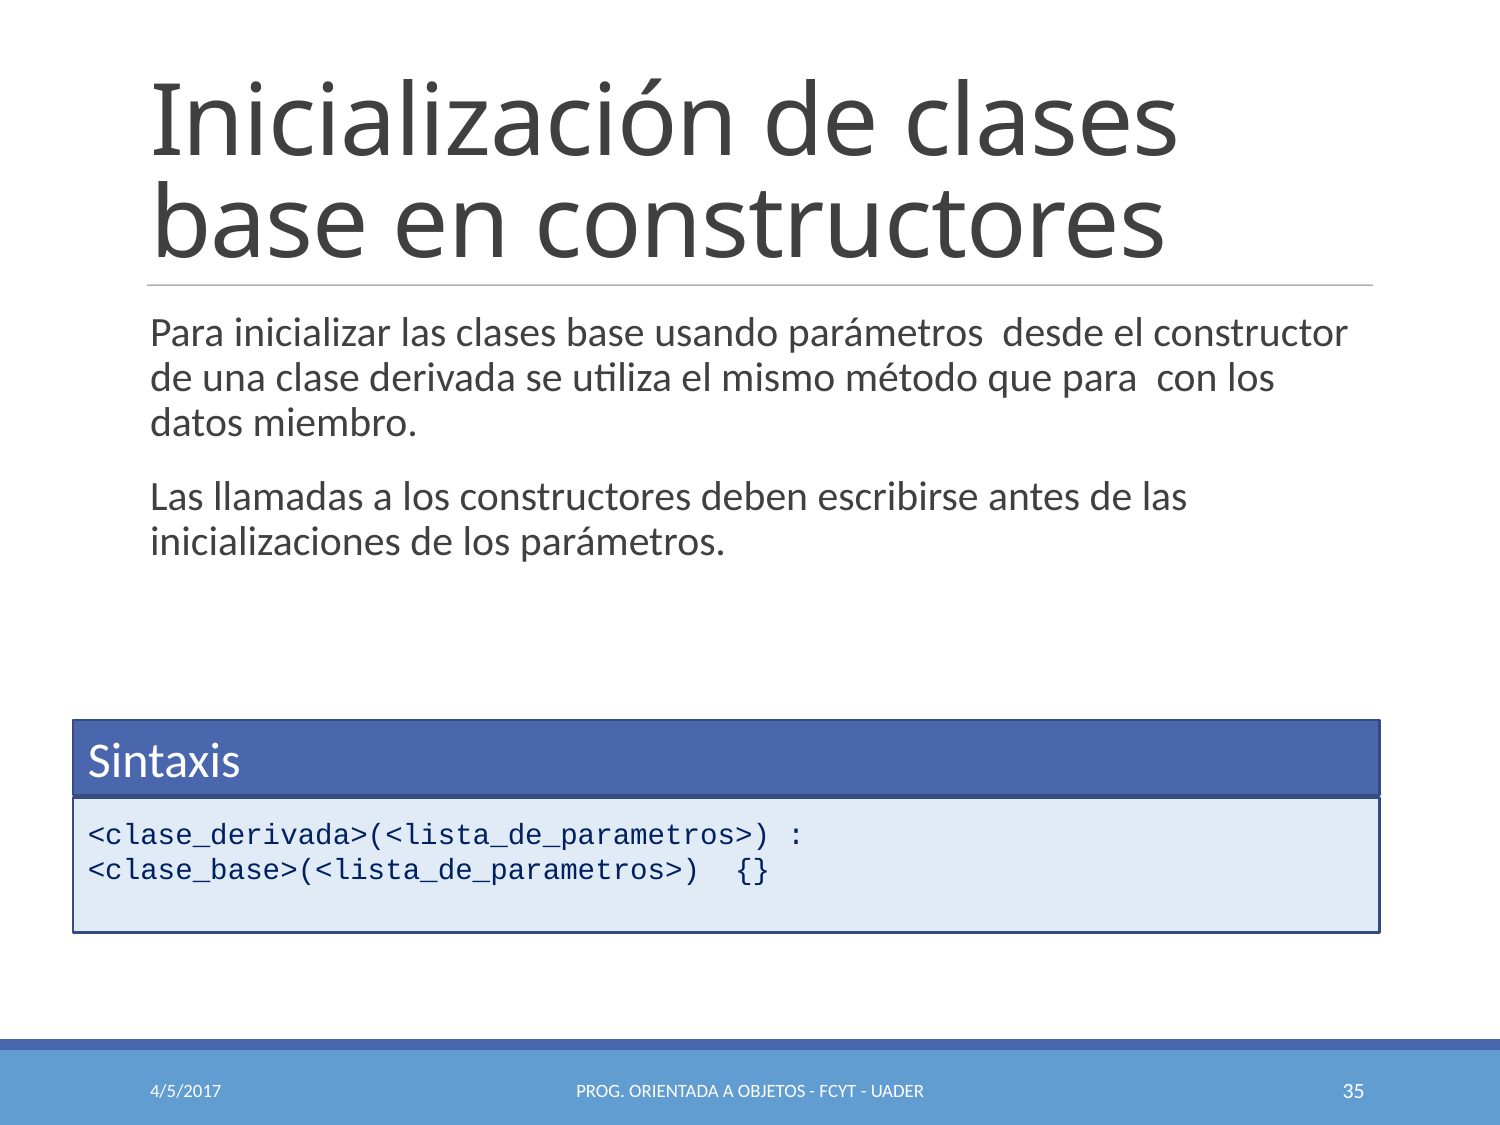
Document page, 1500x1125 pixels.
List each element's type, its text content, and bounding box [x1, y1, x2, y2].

text_box Sintaxis [73, 720, 1380, 796]
slide_number <número> [1218, 1059, 1380, 1120]
title Inicialización de clases base en constructores [135, 47, 1373, 285]
footer Prog. Orientada a Objetos - FCyT - UADER [453, 1059, 1047, 1120]
text_box <clase_derivada>(<lista_de_parametros>) : <clase_base>(<lista_de_parametros>) {} [73, 797, 1380, 933]
slide_number 4/5/2017 [135, 1059, 440, 1120]
list Para inicializar las clases base usando parámetros desde el constructor de una clase derivada se utiliza el mismo método que para con los datos miembro. Las llamadas a los constructores deben escribirse antes de las inicializaciones de los parámetros. [135, 302, 1373, 634]
